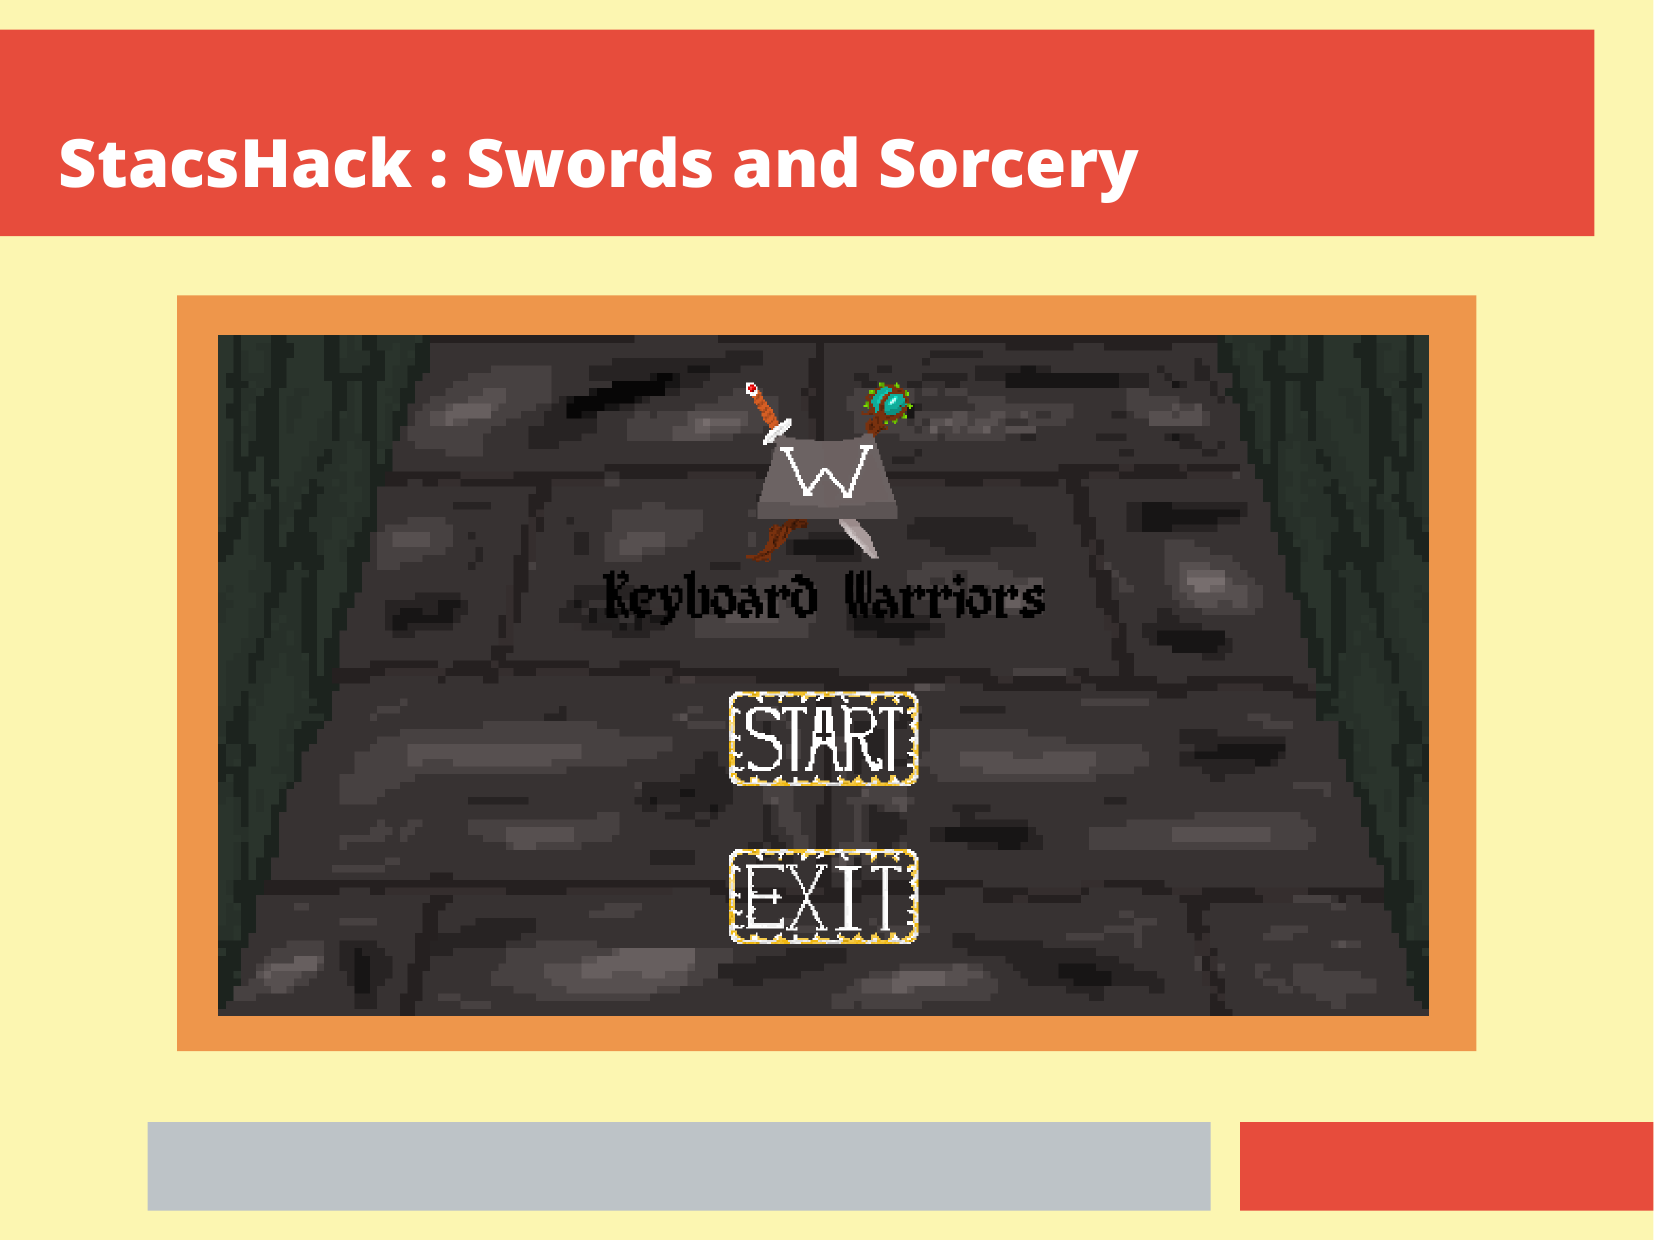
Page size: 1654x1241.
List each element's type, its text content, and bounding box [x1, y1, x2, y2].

picture [218, 335, 1429, 1016]
title StacsHack : Swords and Sorcery [59, 59, 1595, 207]
text_box [177, 295, 1477, 1052]
